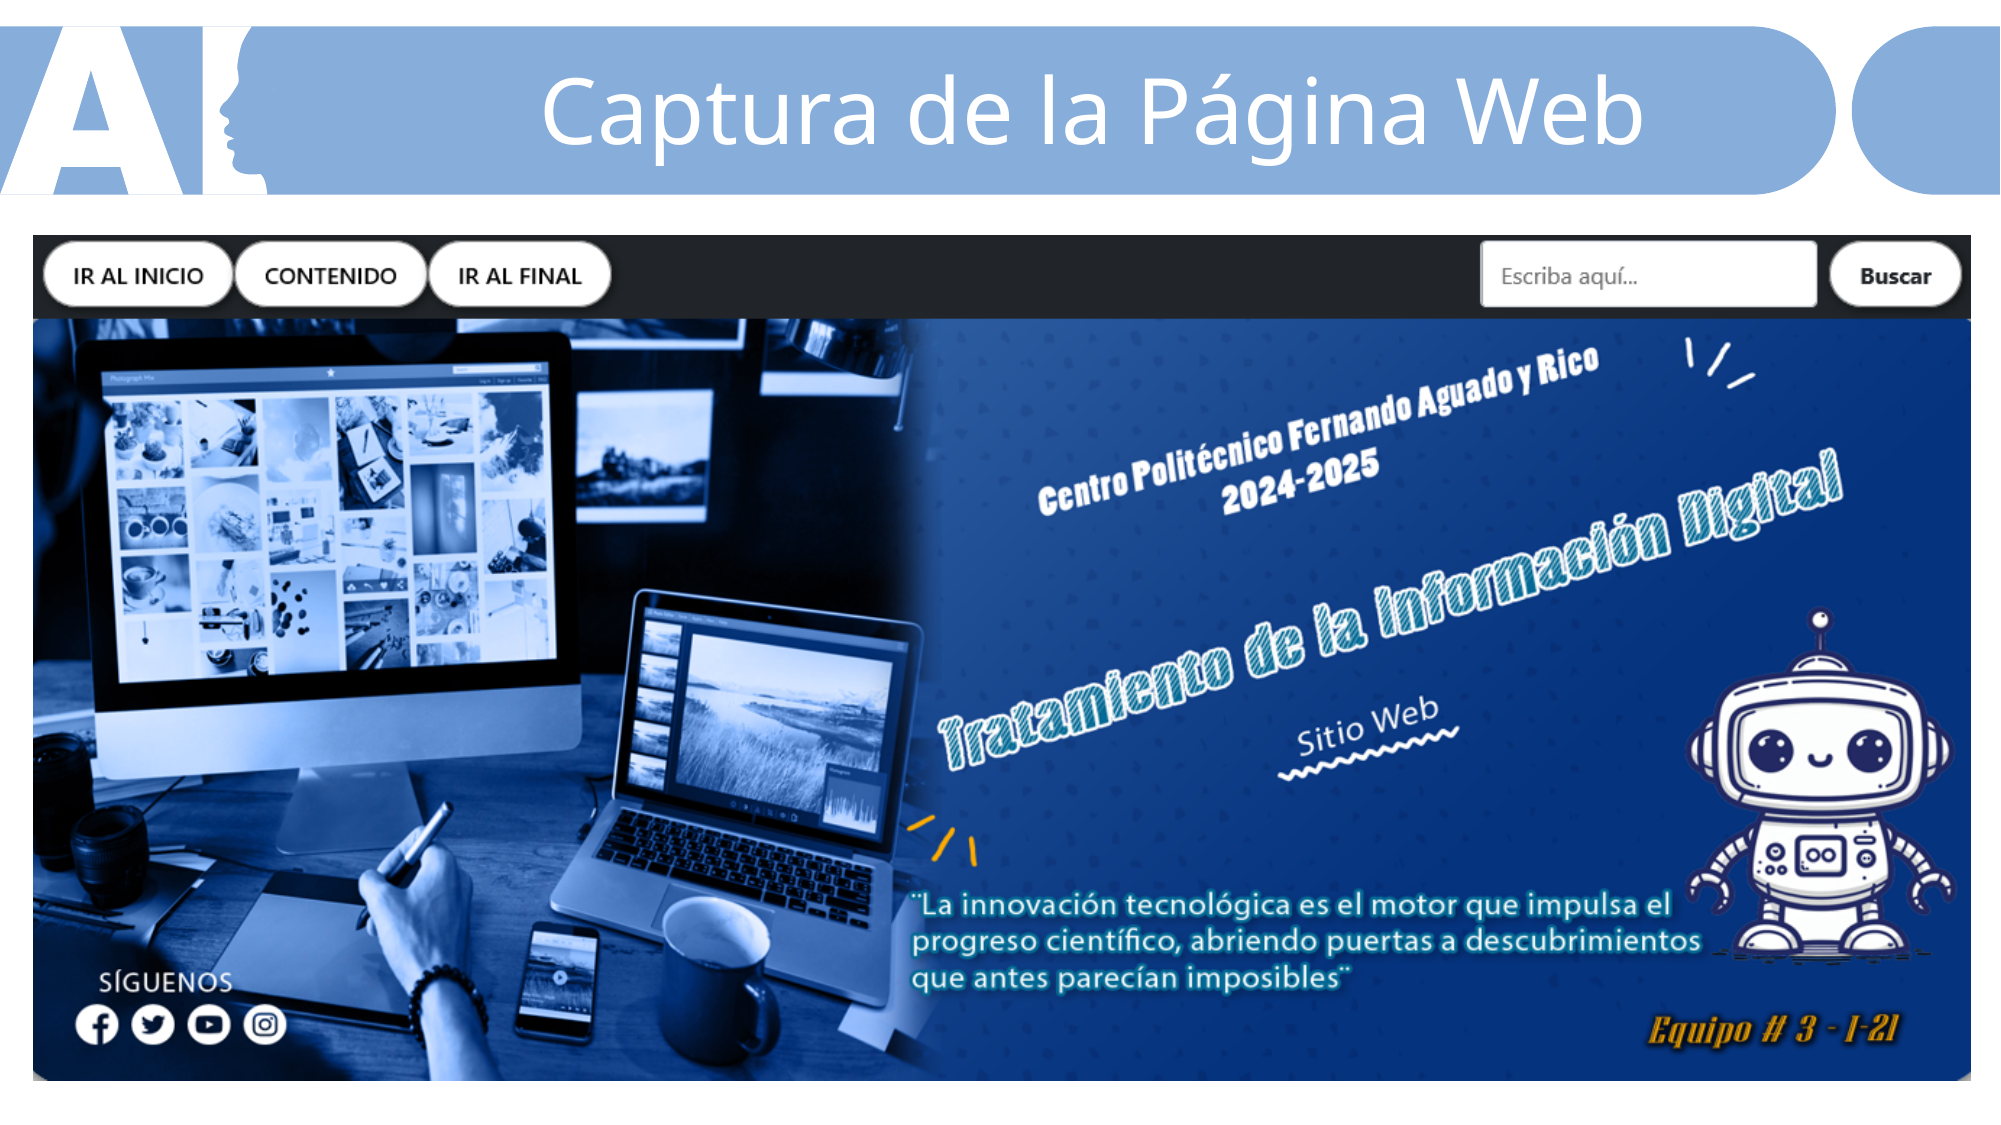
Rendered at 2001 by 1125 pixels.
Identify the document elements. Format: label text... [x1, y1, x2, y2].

list Captura de la Página Web [280, 48, 1884, 168]
picture [33, 235, 1971, 1081]
